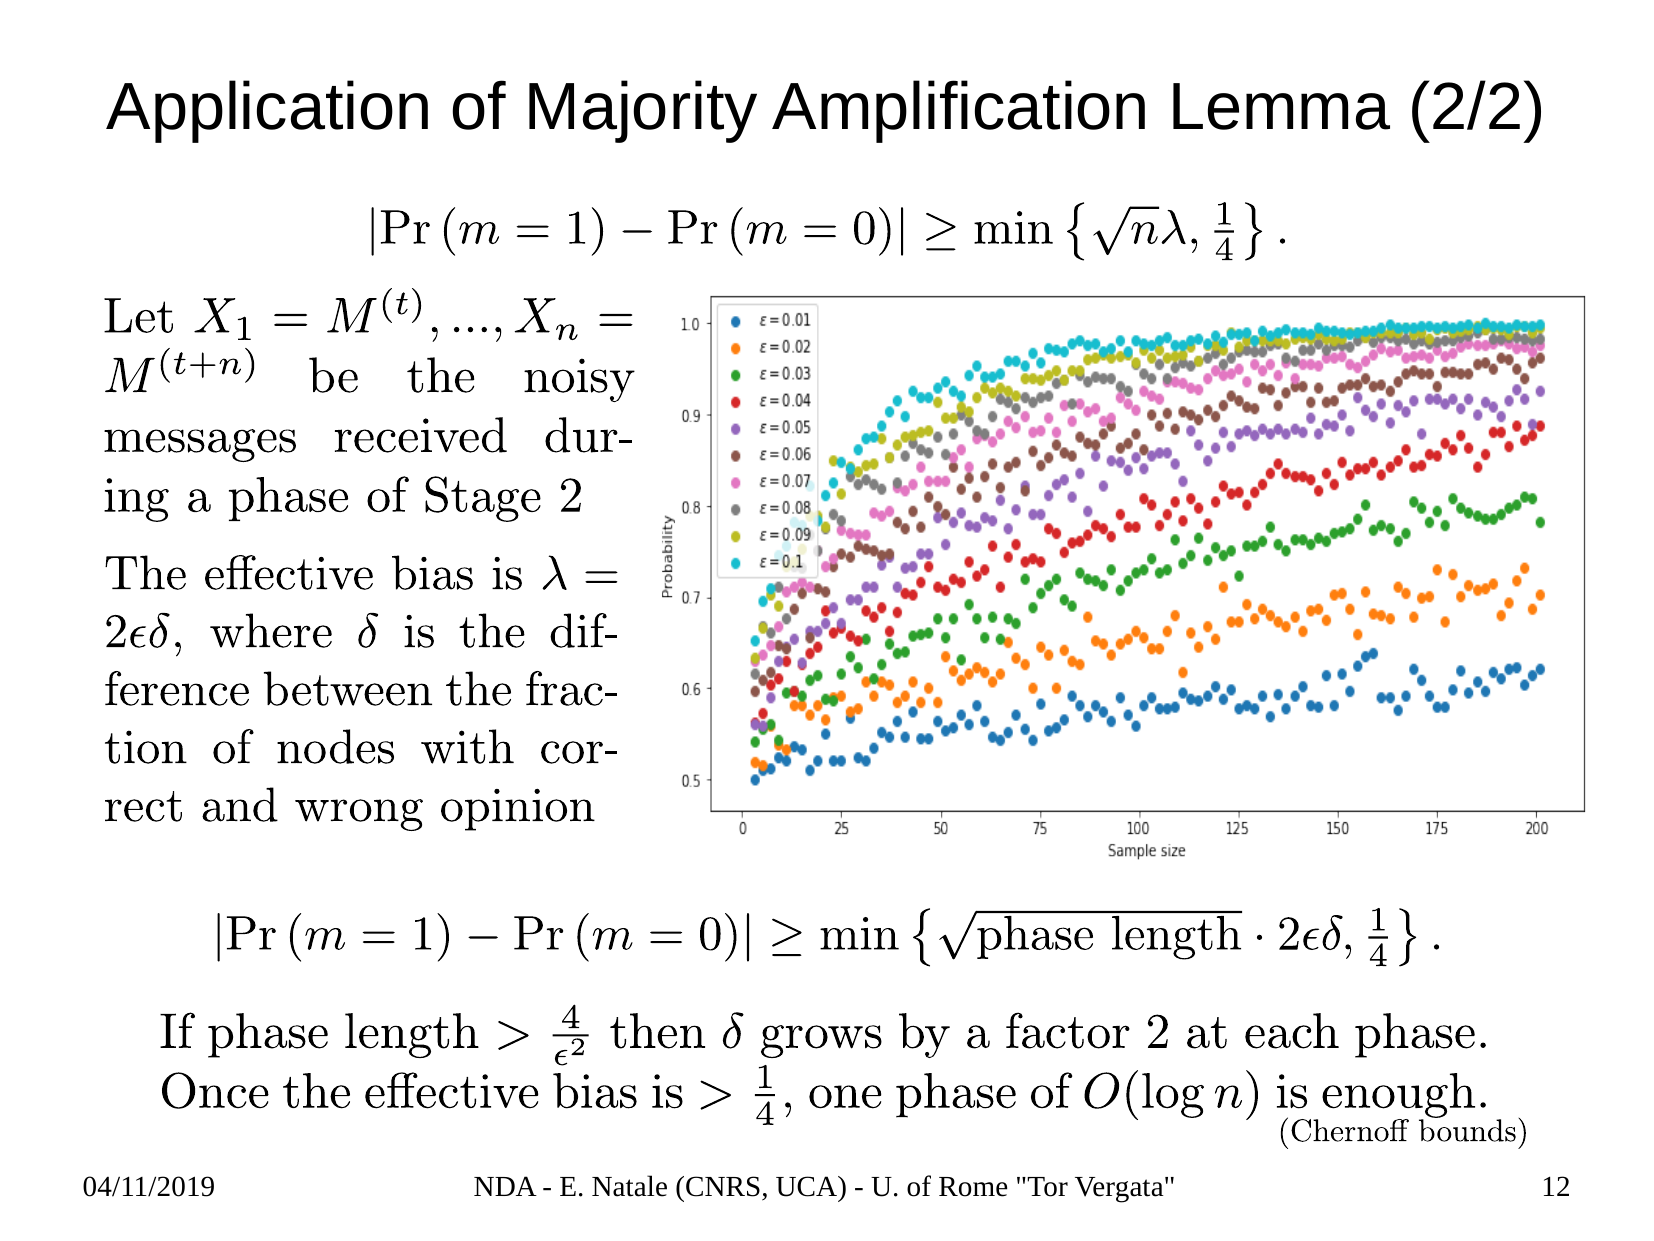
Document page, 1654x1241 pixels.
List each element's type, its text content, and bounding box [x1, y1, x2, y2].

text_box [104, 288, 635, 522]
text_box [104, 555, 618, 832]
text_box [214, 907, 1440, 967]
title Application of Majority Amplification Lemma (2/2) [82, 49, 1571, 165]
picture [653, 285, 1592, 871]
text_box [160, 1004, 1526, 1149]
text_box [368, 201, 1286, 261]
